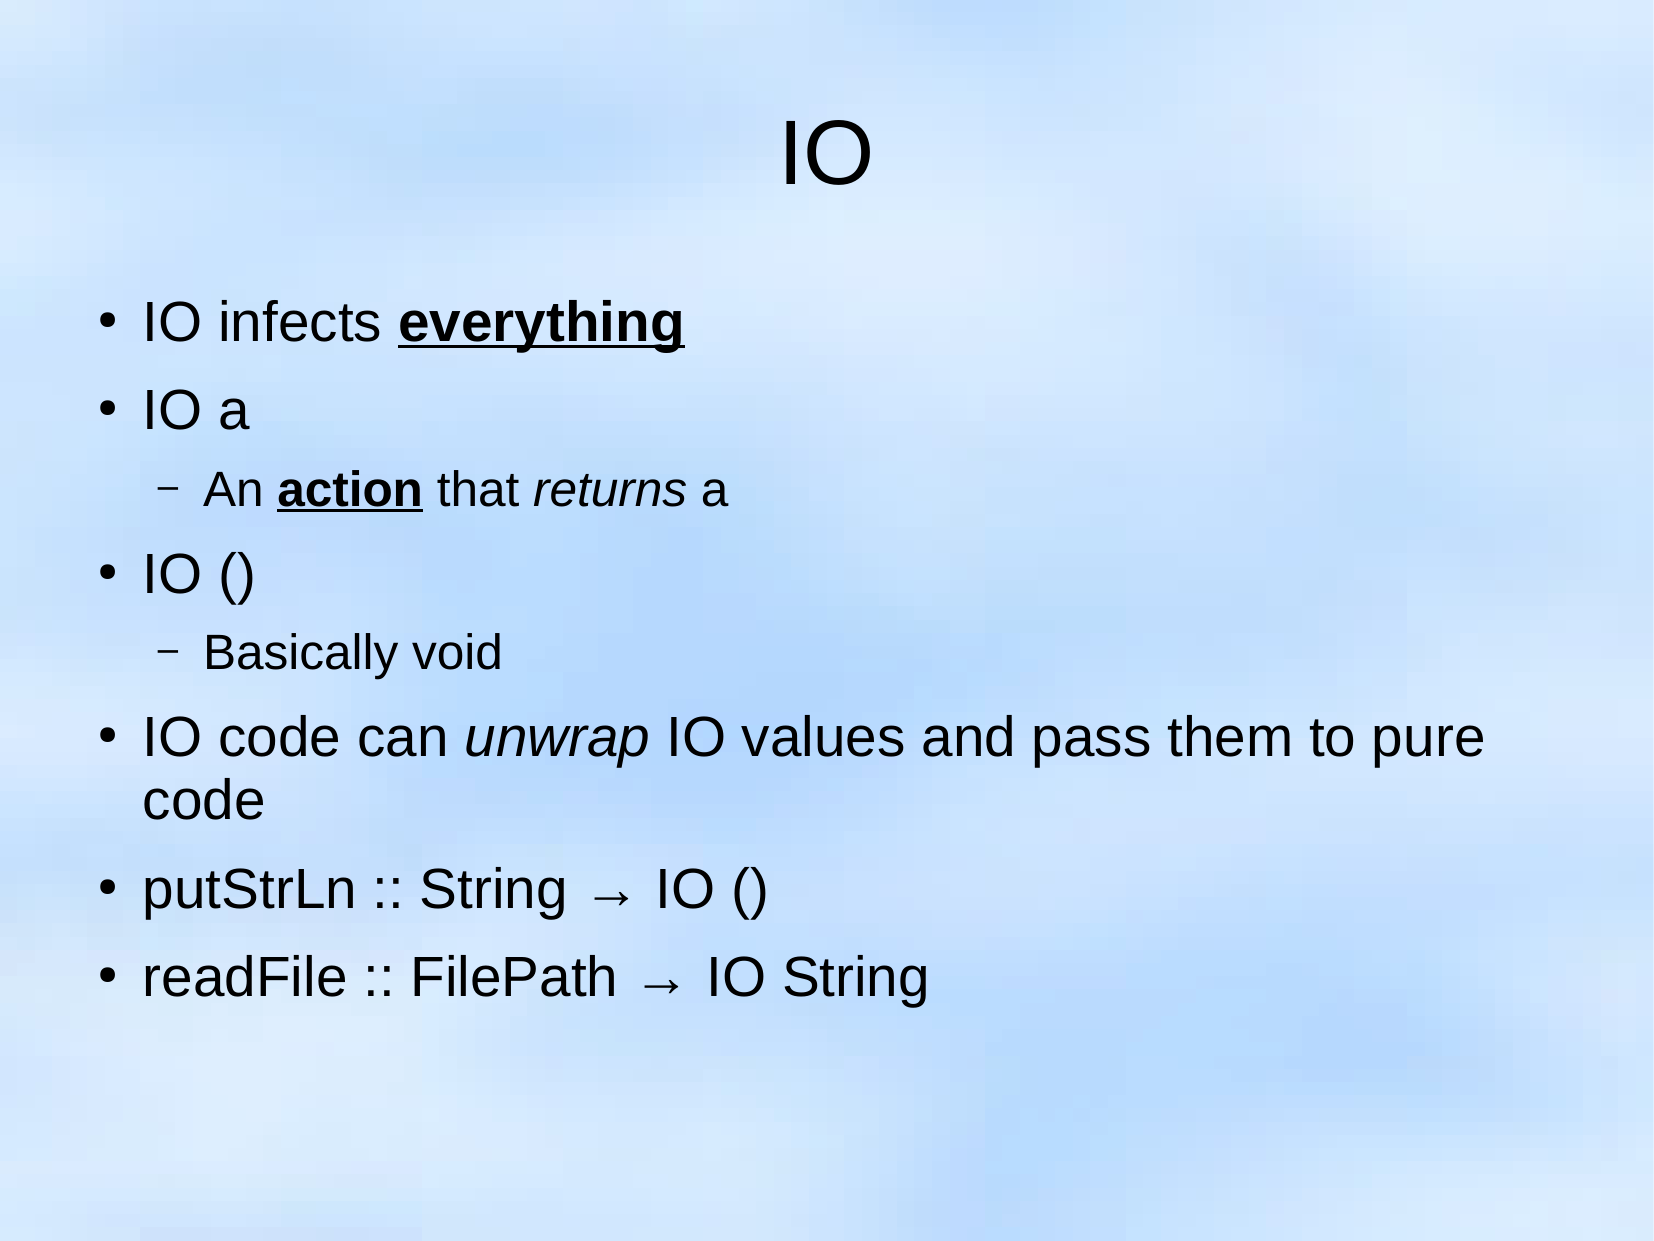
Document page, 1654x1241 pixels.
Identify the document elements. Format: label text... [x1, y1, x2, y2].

list IO infects everything IO a An action that returns a IO () Basically void IO code can unwrap IO values and pass them to pure code putStrLn :: String → IO () readFile :: FilePath → IO String [82, 290, 1571, 1010]
title IO [82, 49, 1571, 257]
picture [0, 0, 1654, 1241]
